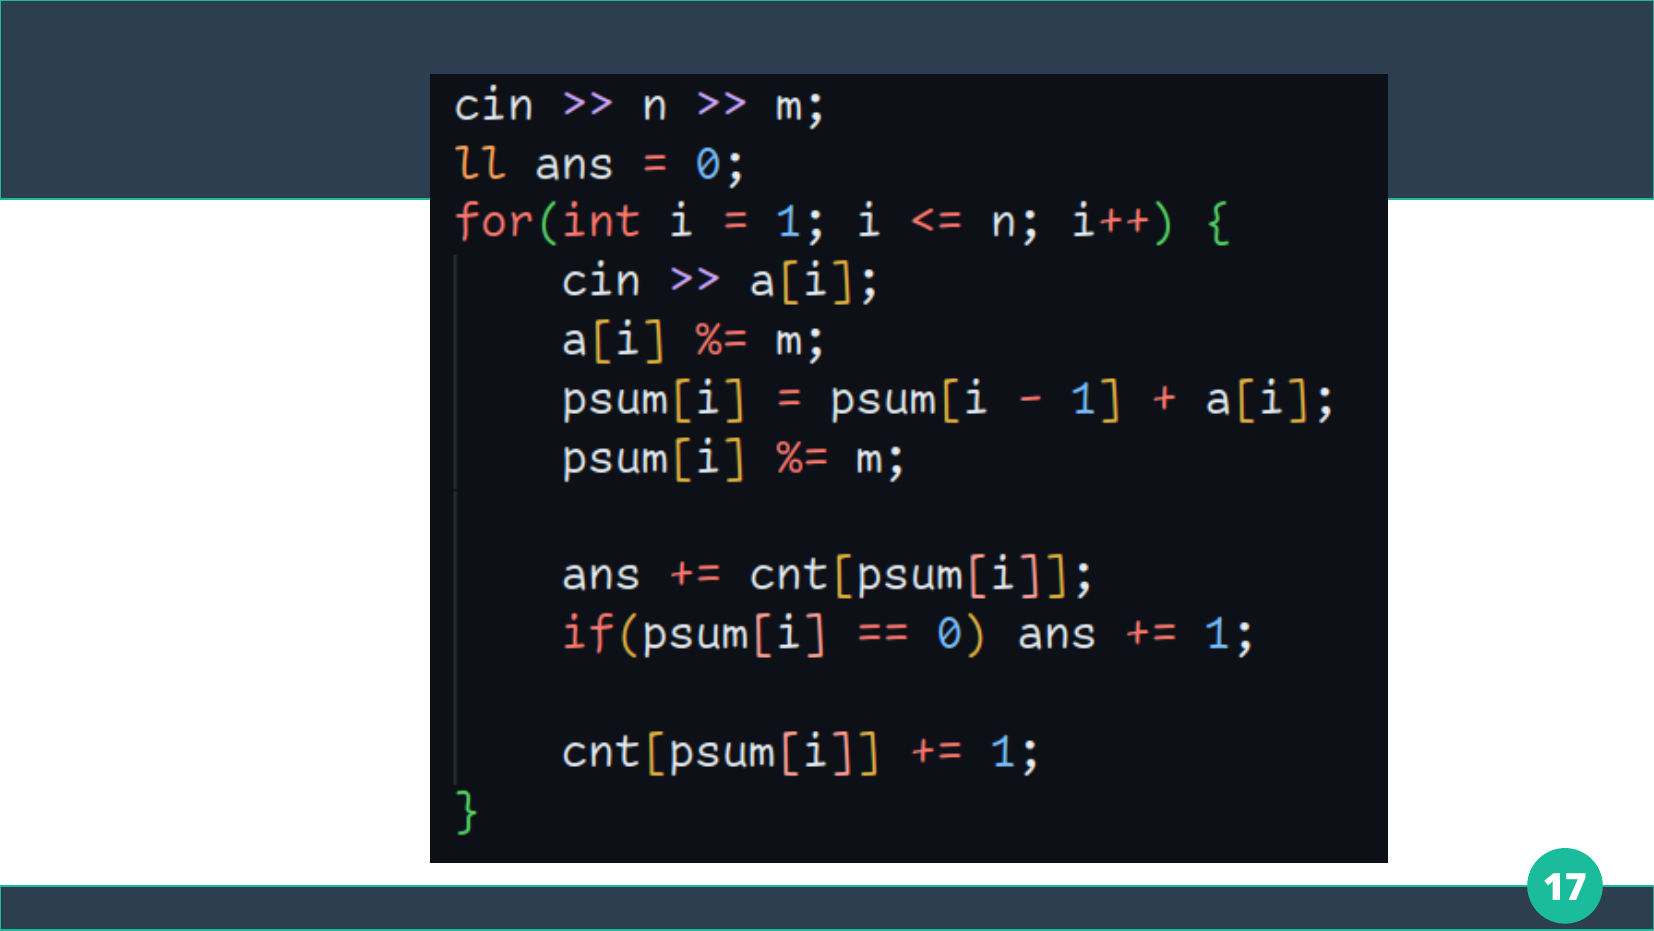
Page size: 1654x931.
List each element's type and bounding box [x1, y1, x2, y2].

picture [430, 74, 1388, 863]
